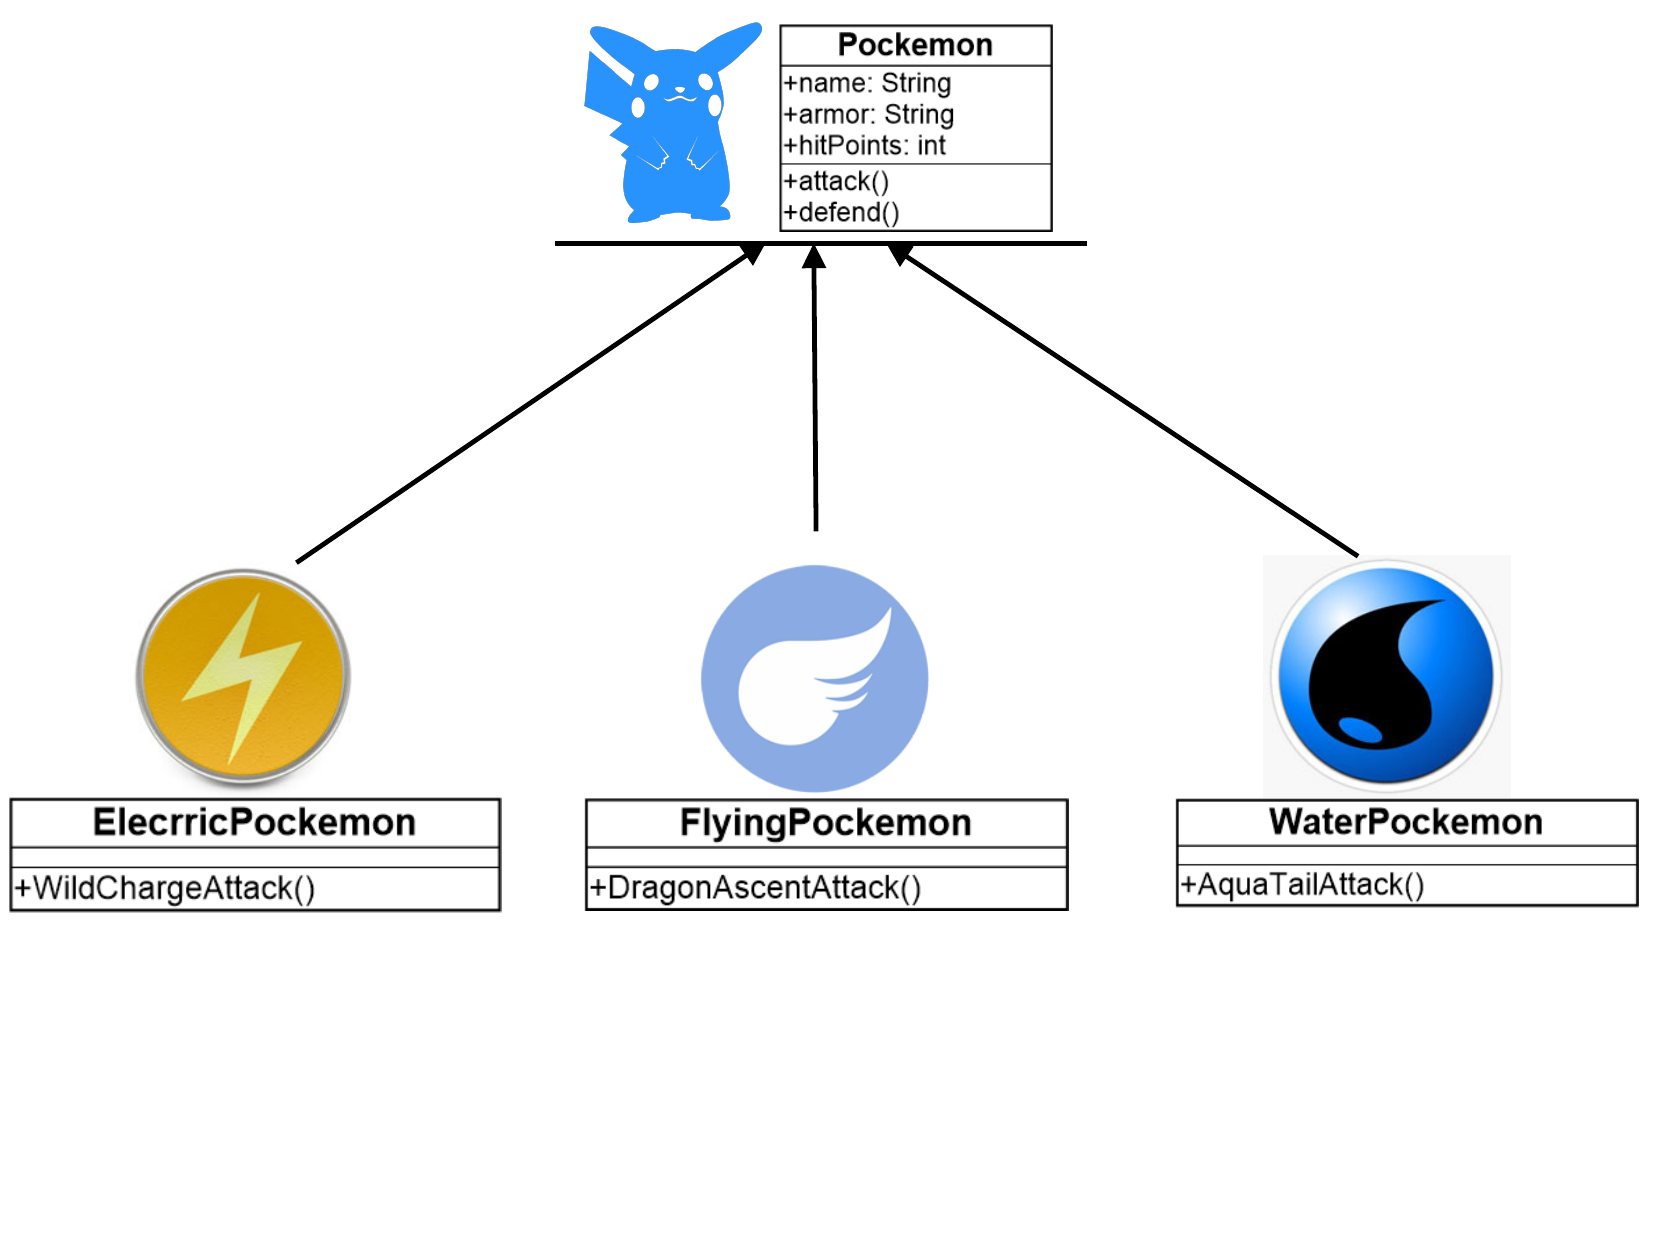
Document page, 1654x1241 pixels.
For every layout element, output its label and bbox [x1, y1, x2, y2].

picture [584, 22, 762, 223]
picture [584, 560, 1069, 911]
picture [779, 24, 1053, 232]
picture [1175, 555, 1639, 908]
picture [9, 560, 502, 913]
